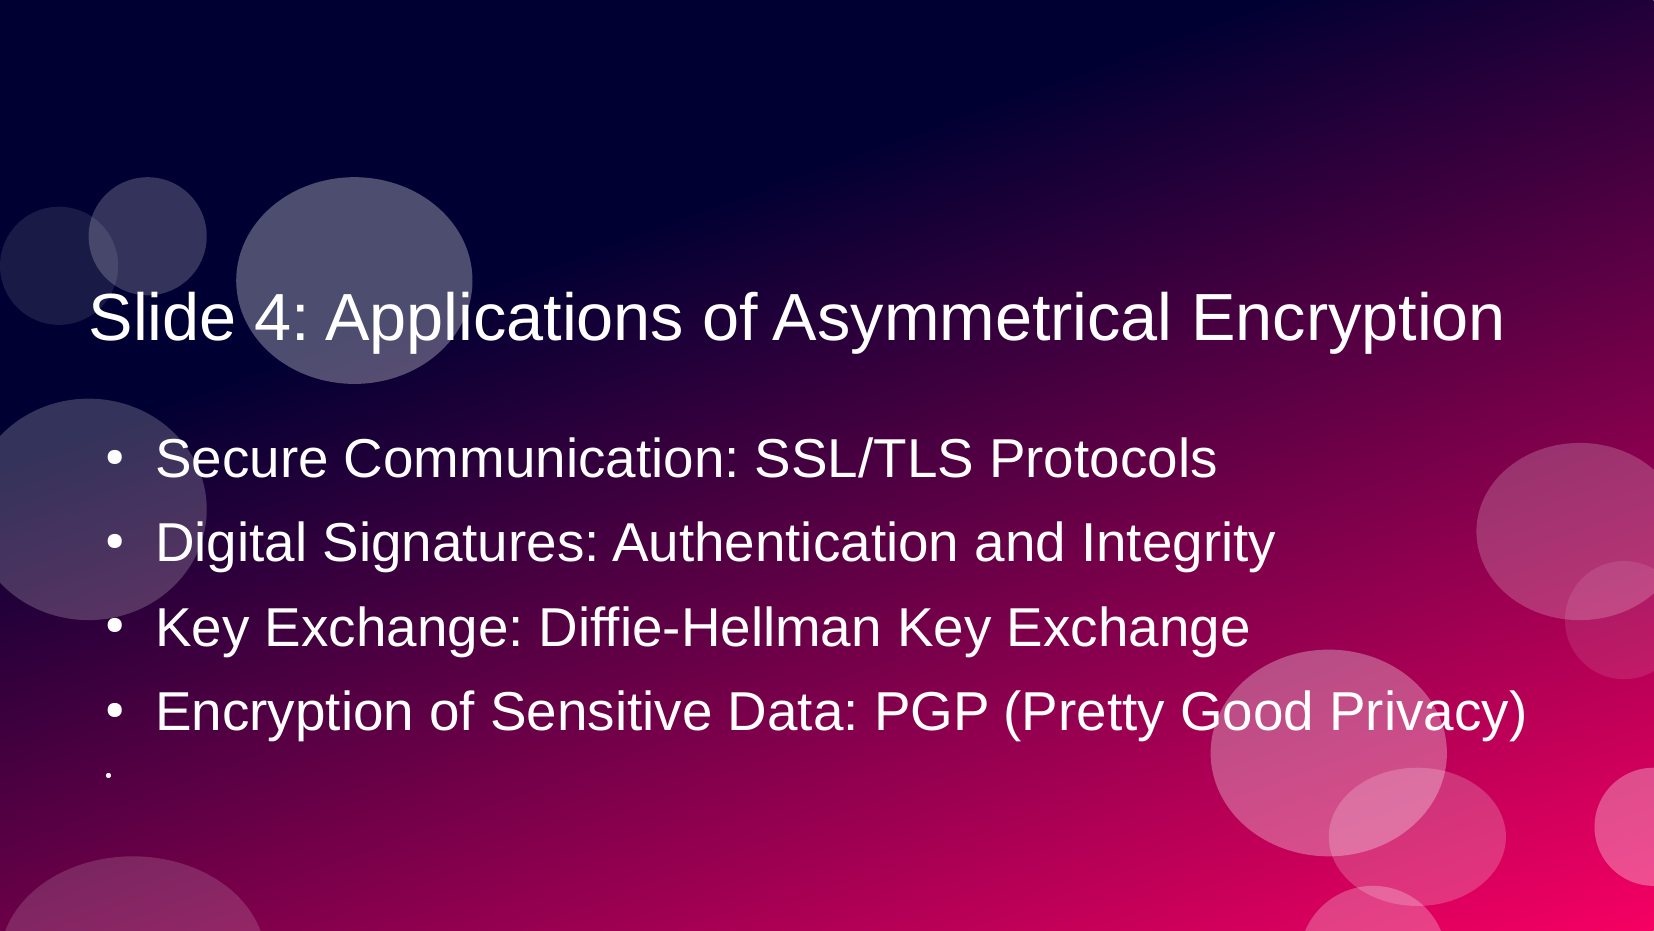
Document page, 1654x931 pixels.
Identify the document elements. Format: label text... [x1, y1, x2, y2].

title Slide 4: Applications of Asymmetrical Encryption [88, 236, 1565, 399]
list Secure Communication: SSL/TLS Protocols Digital Signatures: Authentication and Integrity Key Exchange: Diffie-Hellman Key Exchange Encryption of Sensitive Data: PGP (Pretty Good Privacy) [88, 428, 1565, 783]
